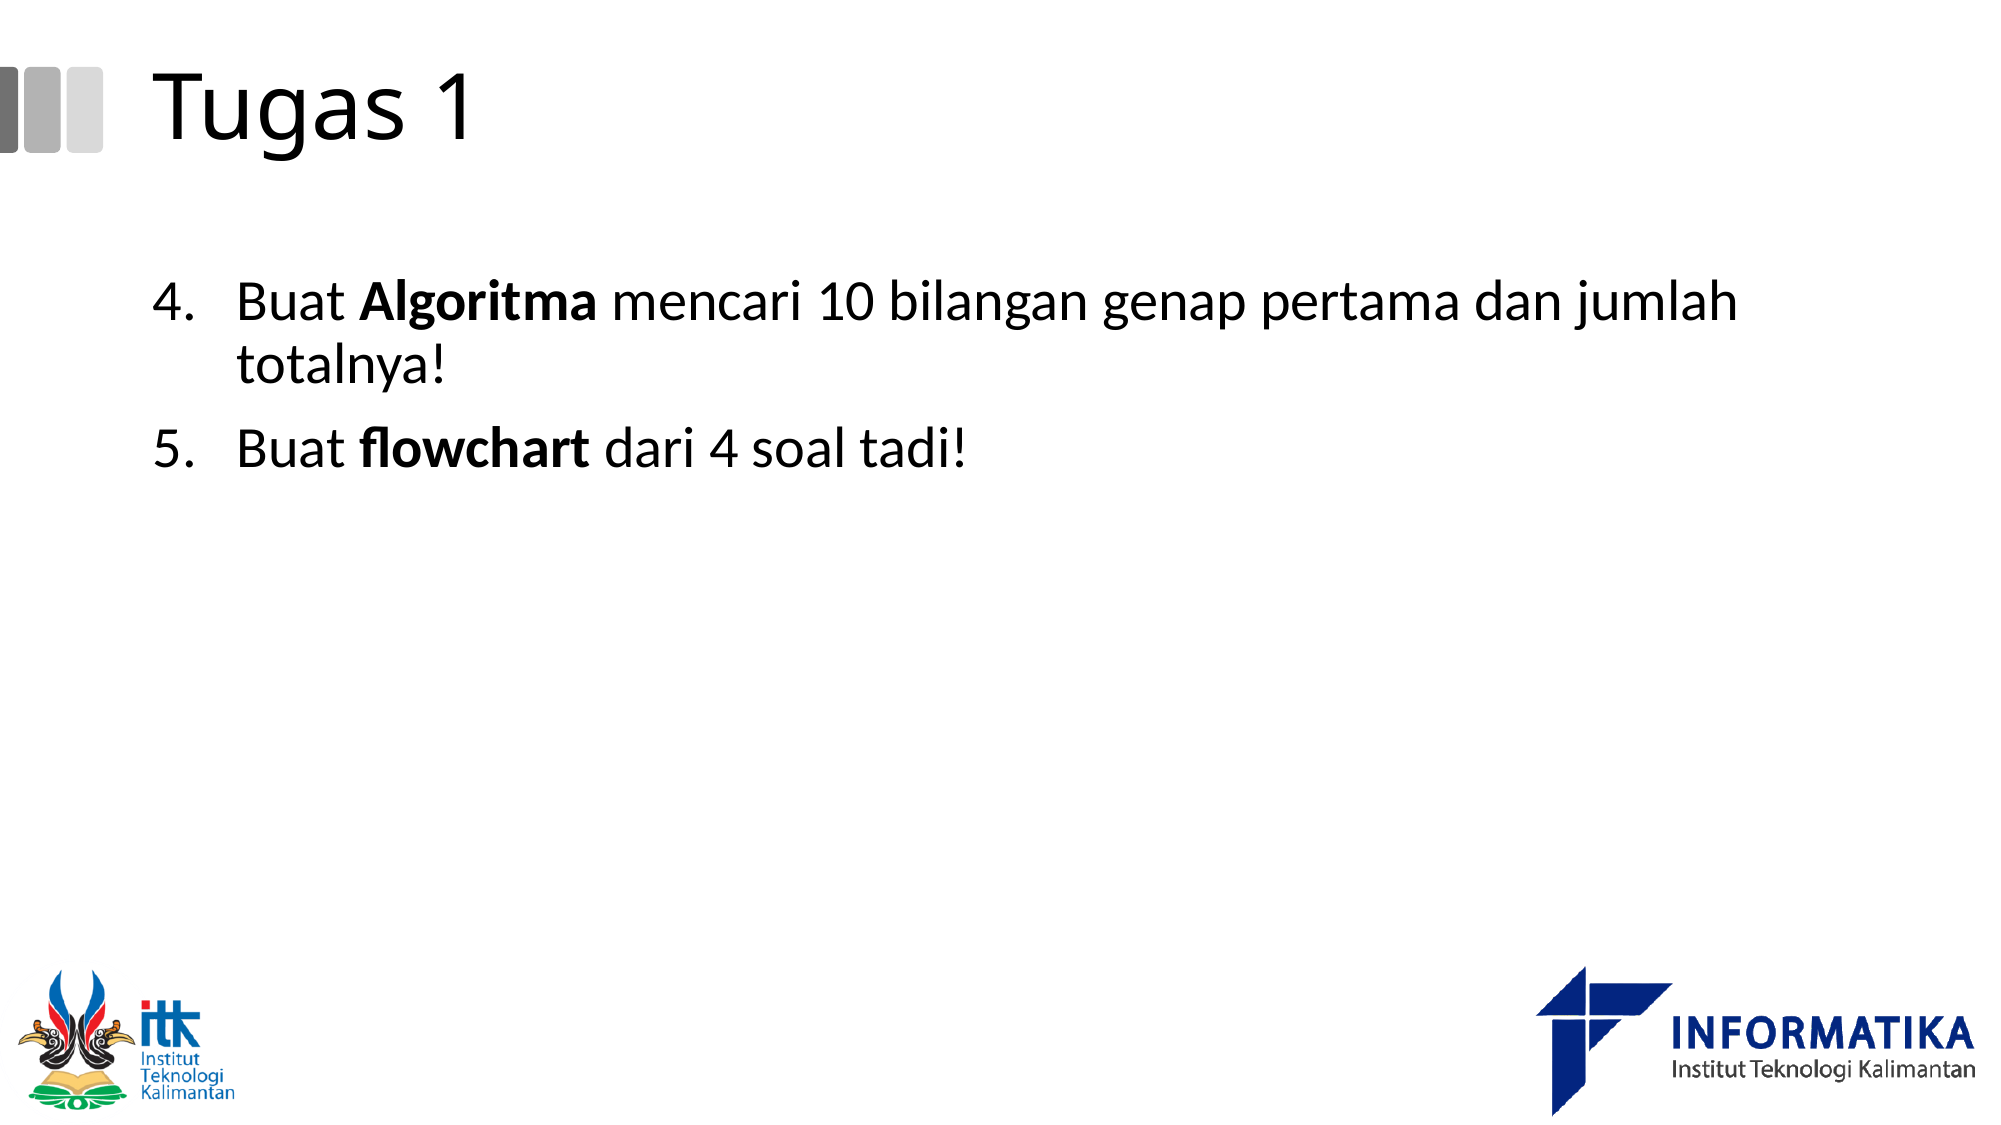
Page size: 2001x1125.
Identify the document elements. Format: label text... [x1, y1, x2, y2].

picture [1534, 965, 1976, 1118]
title Tugas 1 [137, 1, 1863, 219]
picture [0, 935, 253, 1125]
list Buat Algoritma mencari 10 bilangan genap pertama dan jumlah totalnya! Buat flowchart dari 4 soal tadi! [137, 262, 1863, 977]
